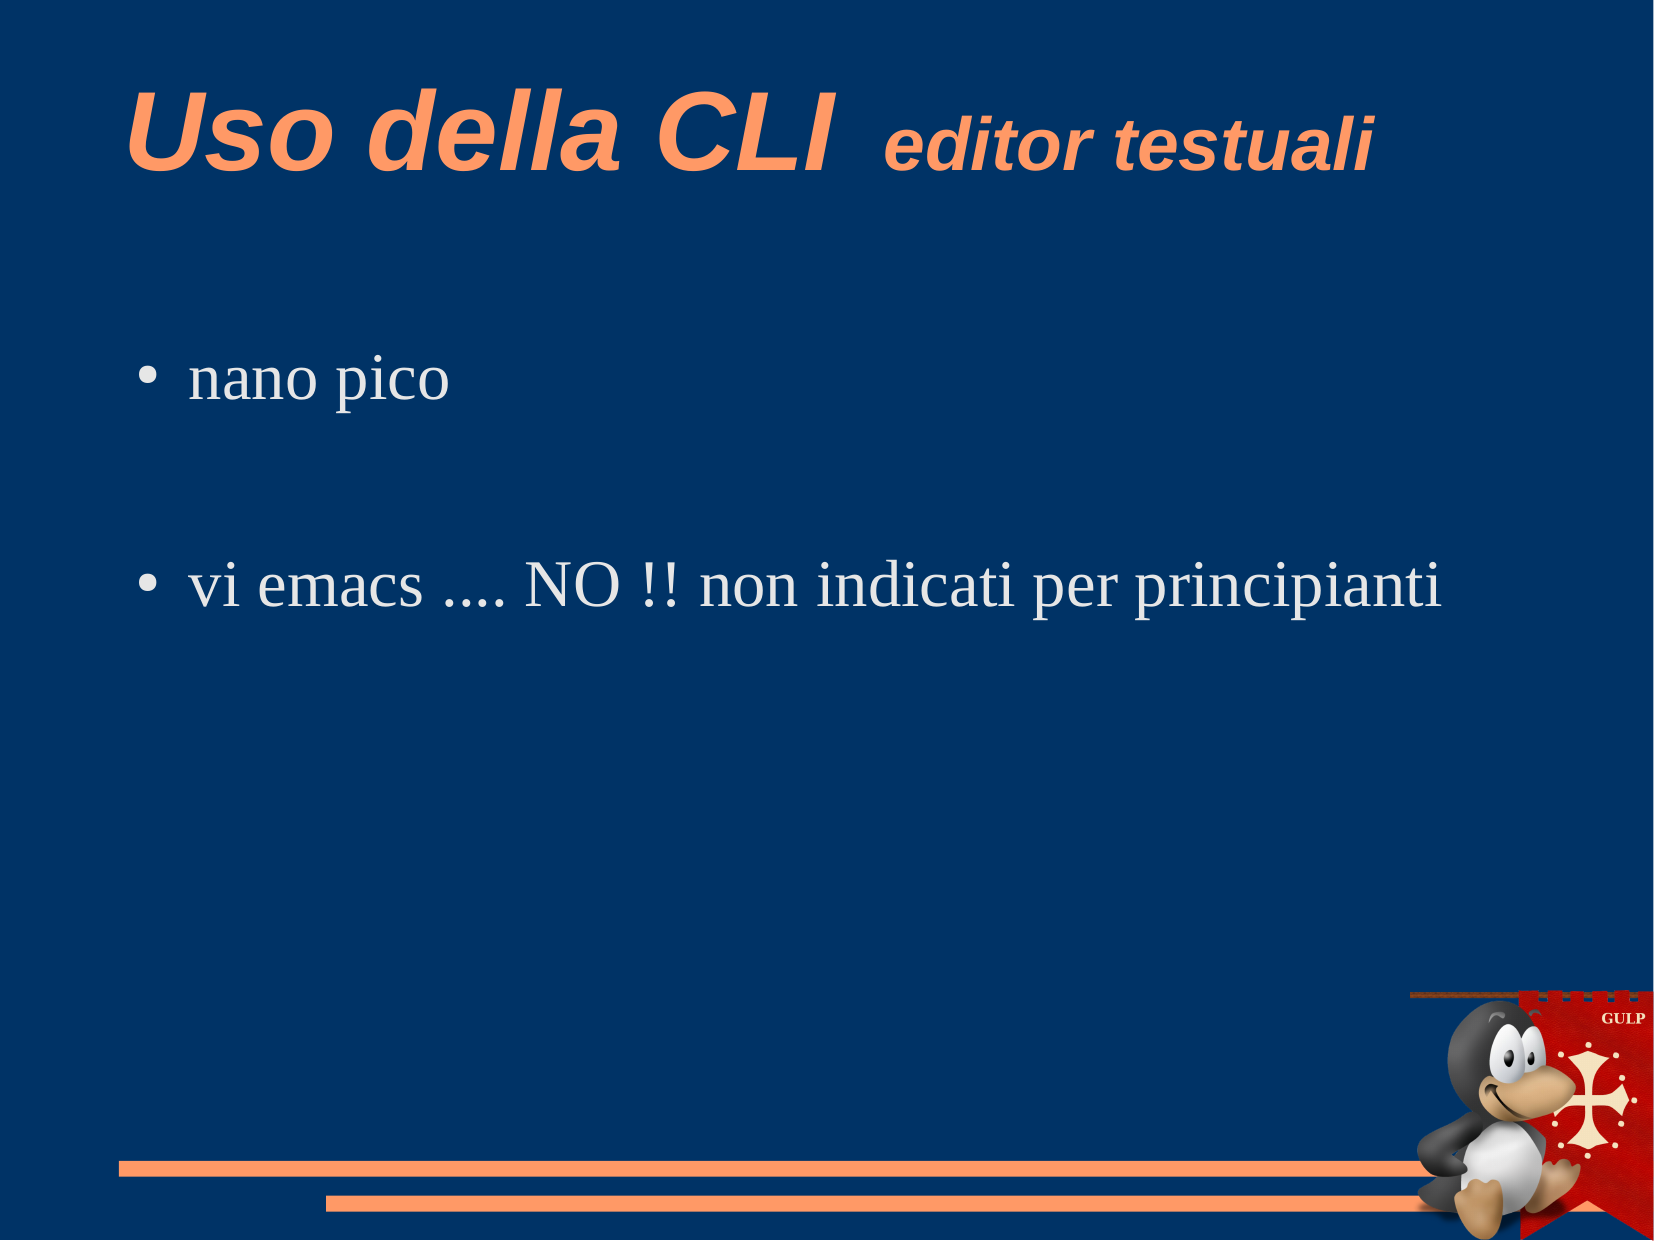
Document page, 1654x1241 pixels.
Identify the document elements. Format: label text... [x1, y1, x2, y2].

picture [1410, 990, 1654, 1241]
list nano pico vi emacs .... NO !! non indicati per principianti [118, 236, 1558, 1123]
title Uso della CLI editor testuali [123, 42, 1536, 221]
